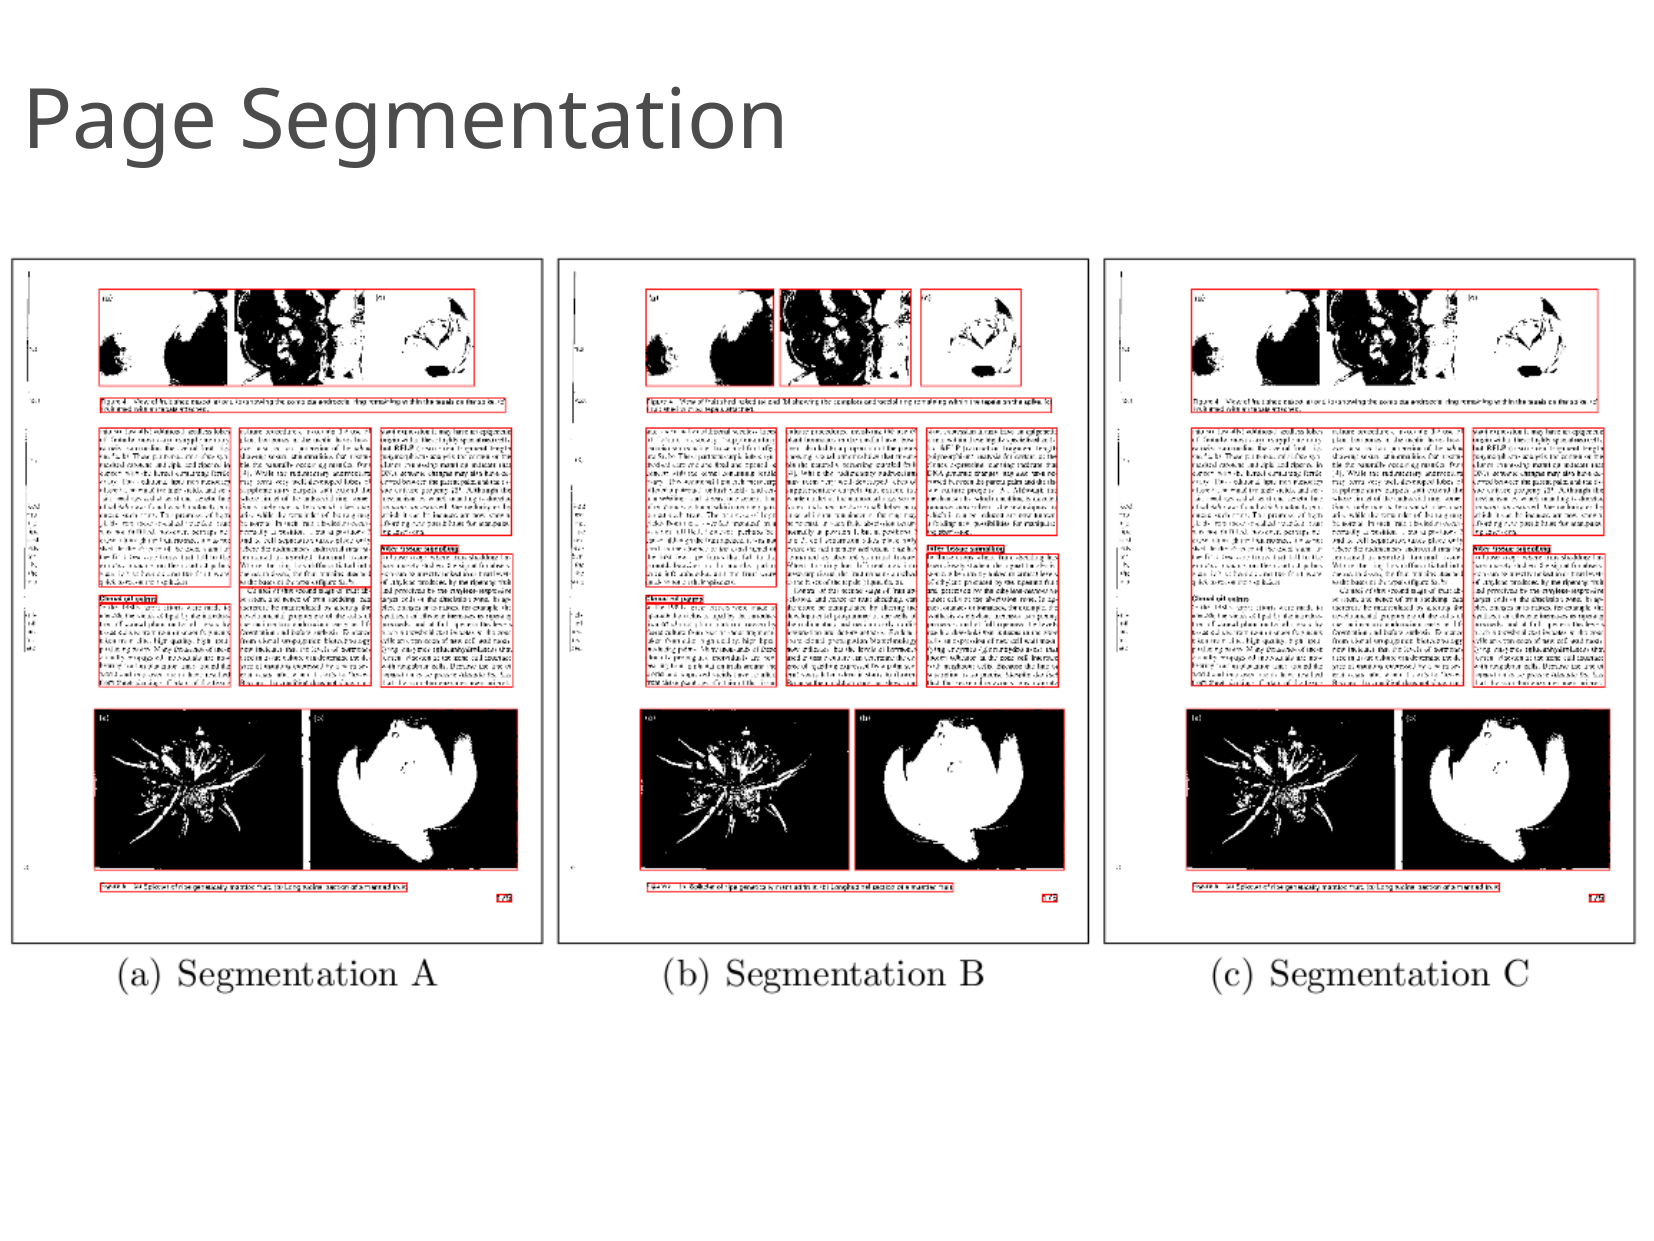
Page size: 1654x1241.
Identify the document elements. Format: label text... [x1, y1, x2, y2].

title Page Segmentation [22, 26, 1654, 205]
picture [7, 253, 1642, 1001]
